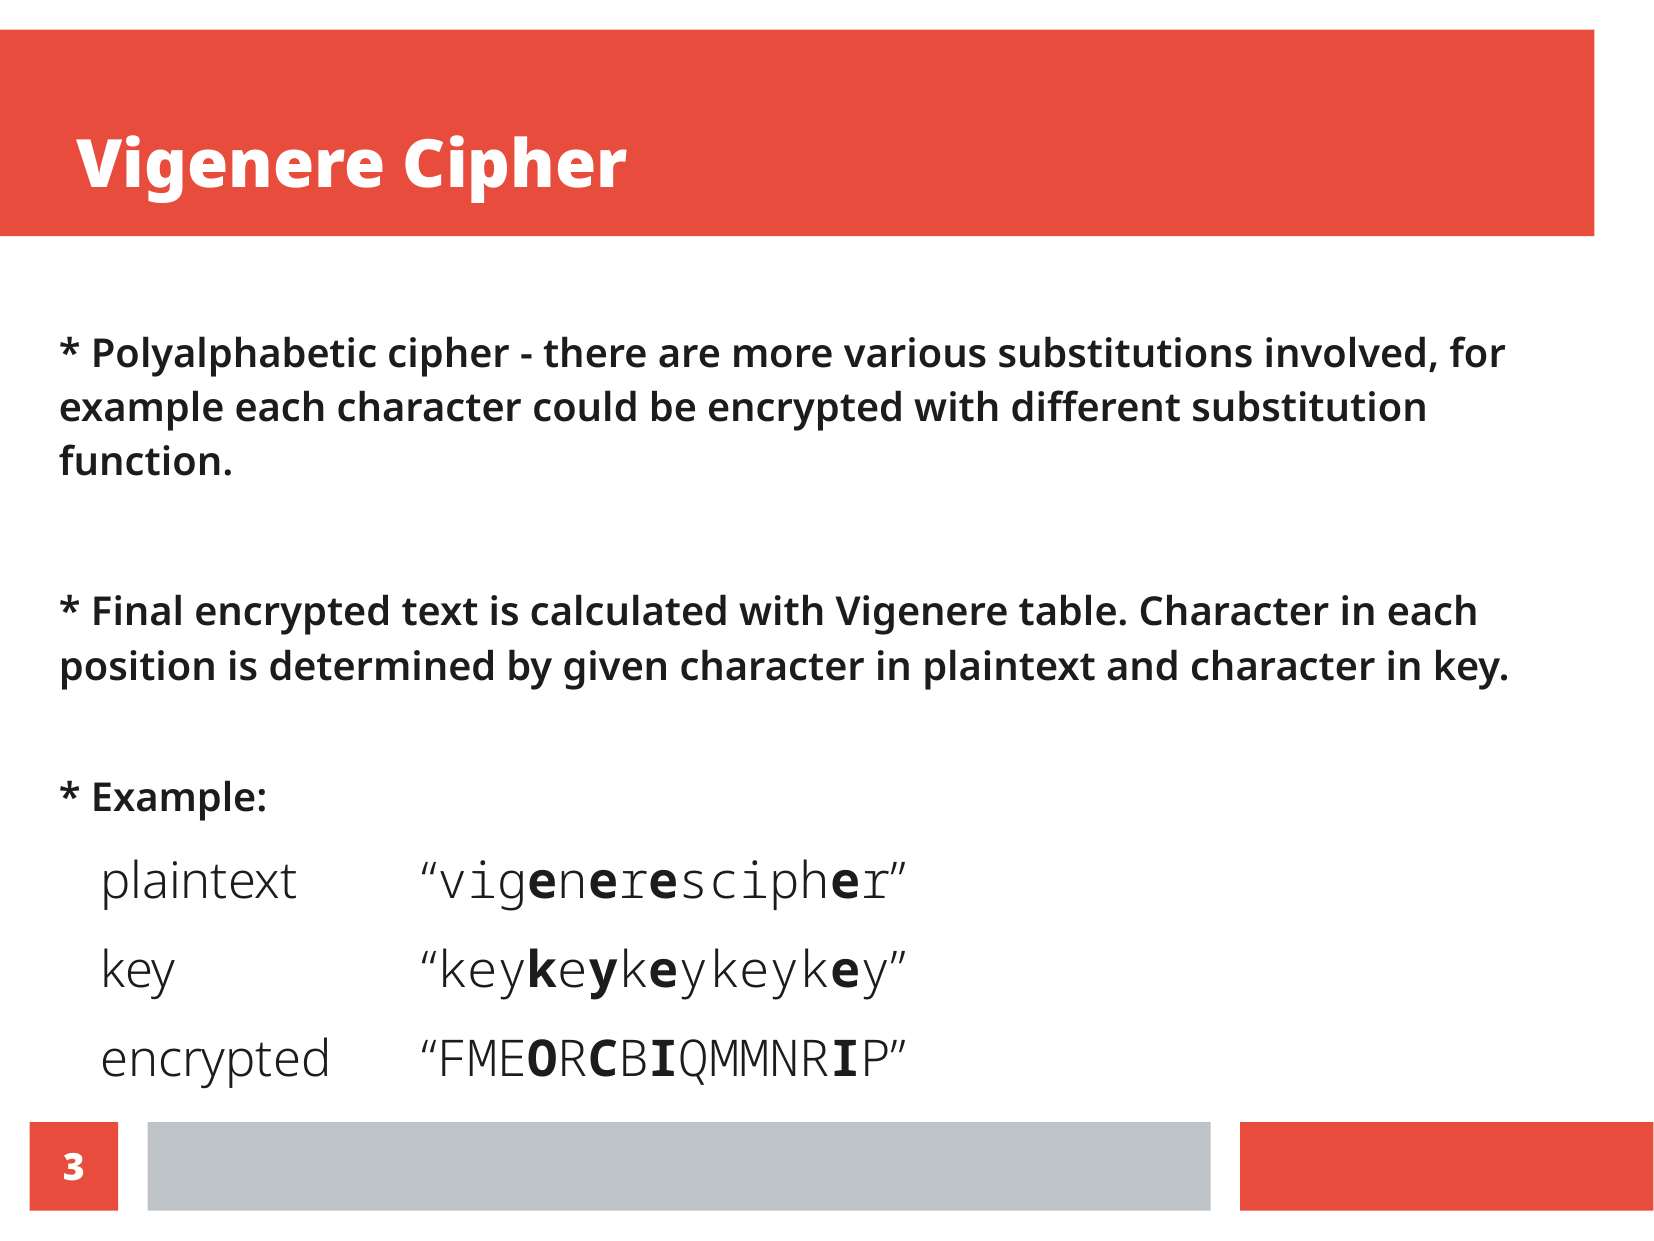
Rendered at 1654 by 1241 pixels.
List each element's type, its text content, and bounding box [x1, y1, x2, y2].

list * Polyalphabetic cipher - there are more various substitutions involved, for example each character could be encrypted with different substitution function. * Final encrypted text is calculated with Vigenere table. Character in each position is determined by given character in plaintext and character in key. * Example: plaintext “vigenerescipher” key “keykeykeykeykey” encrypted “FMEORCBIQMMNRIP” [59, 324, 1565, 1093]
title Vigenere Cipher [59, 59, 1595, 207]
